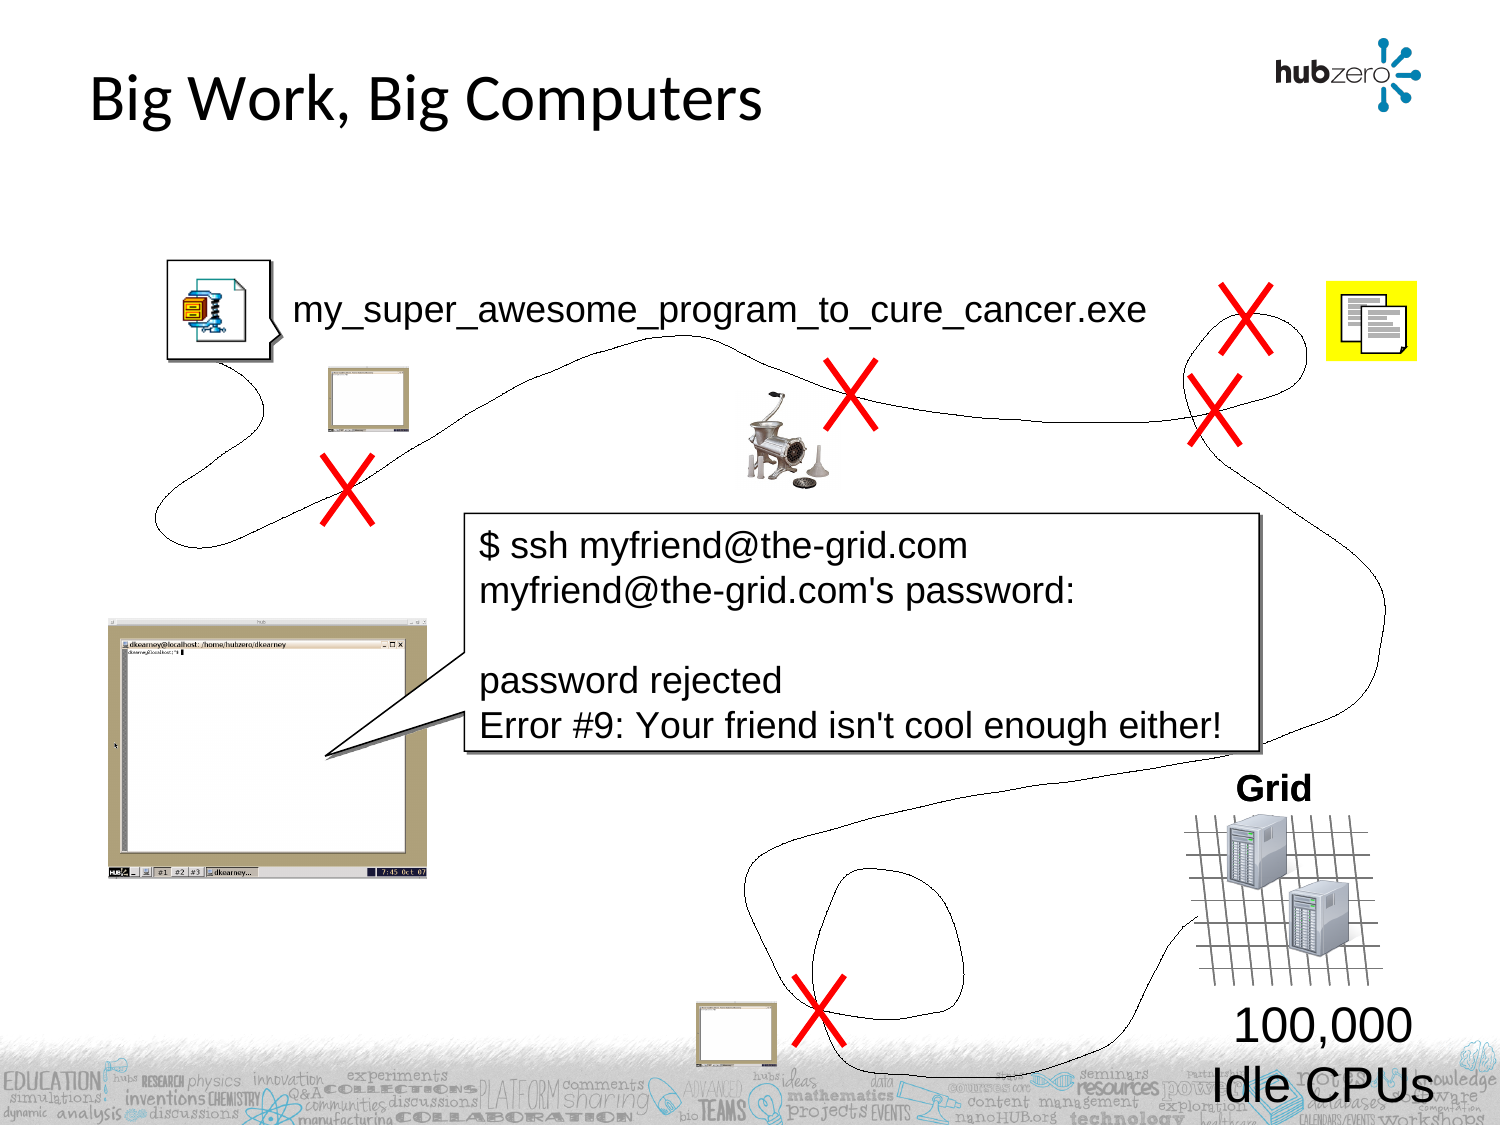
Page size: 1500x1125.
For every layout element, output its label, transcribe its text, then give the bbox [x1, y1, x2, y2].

text_box 100,000 Idle CPUs [1195, 985, 1451, 1121]
text_box $ ssh myfriend@the-grid.com myfriend@the-grid.com's password: password rejected Error #9: Your friend isn't cool enough either! [325, 513, 1260, 757]
picture [328, 366, 409, 432]
text_box [167, 260, 277, 360]
text_box my_super_awesome_program_to_cure_cancer.exe [277, 277, 1160, 338]
picture [175, 271, 253, 350]
text_box [1326, 280, 1417, 362]
picture [108, 618, 427, 879]
title Big Work, Big Computers [75, 44, 1425, 144]
picture [1215, 811, 1373, 960]
picture [735, 390, 841, 490]
picture [0, 1001, 1500, 1125]
text_box Grid [1221, 756, 1328, 817]
picture [1272, 35, 1424, 44]
